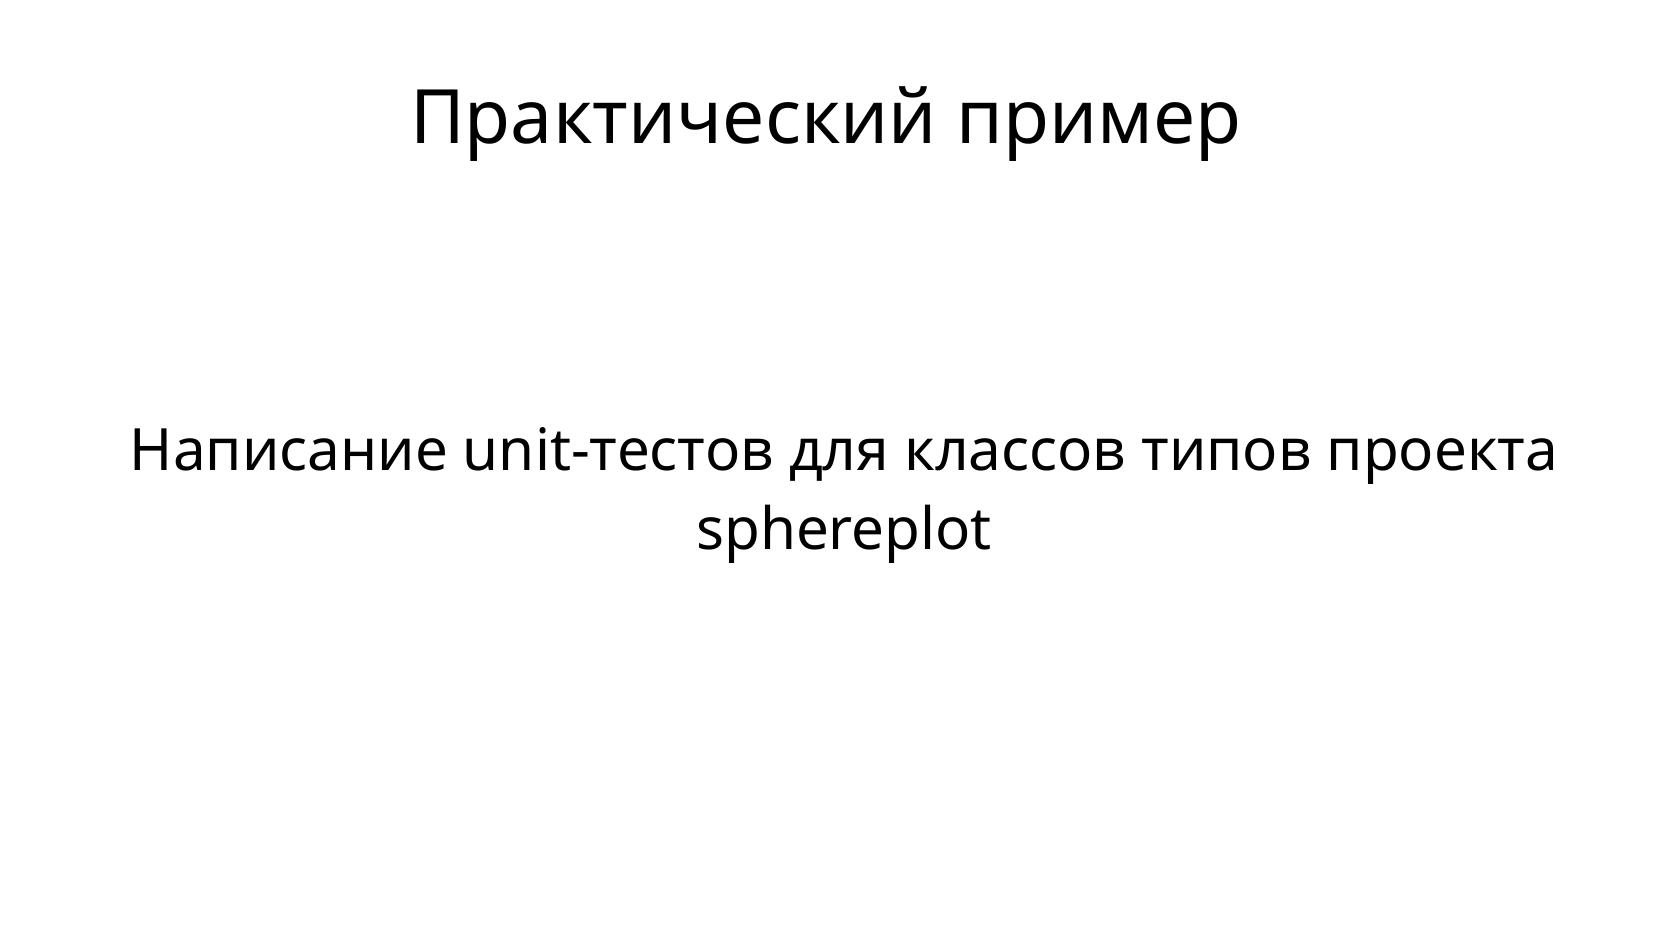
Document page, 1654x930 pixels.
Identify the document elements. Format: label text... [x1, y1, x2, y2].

title Практический пример [82, 37, 1571, 193]
text_box Написание unit-тестов для классов типов проекта sphereplot [82, 217, 1571, 757]
